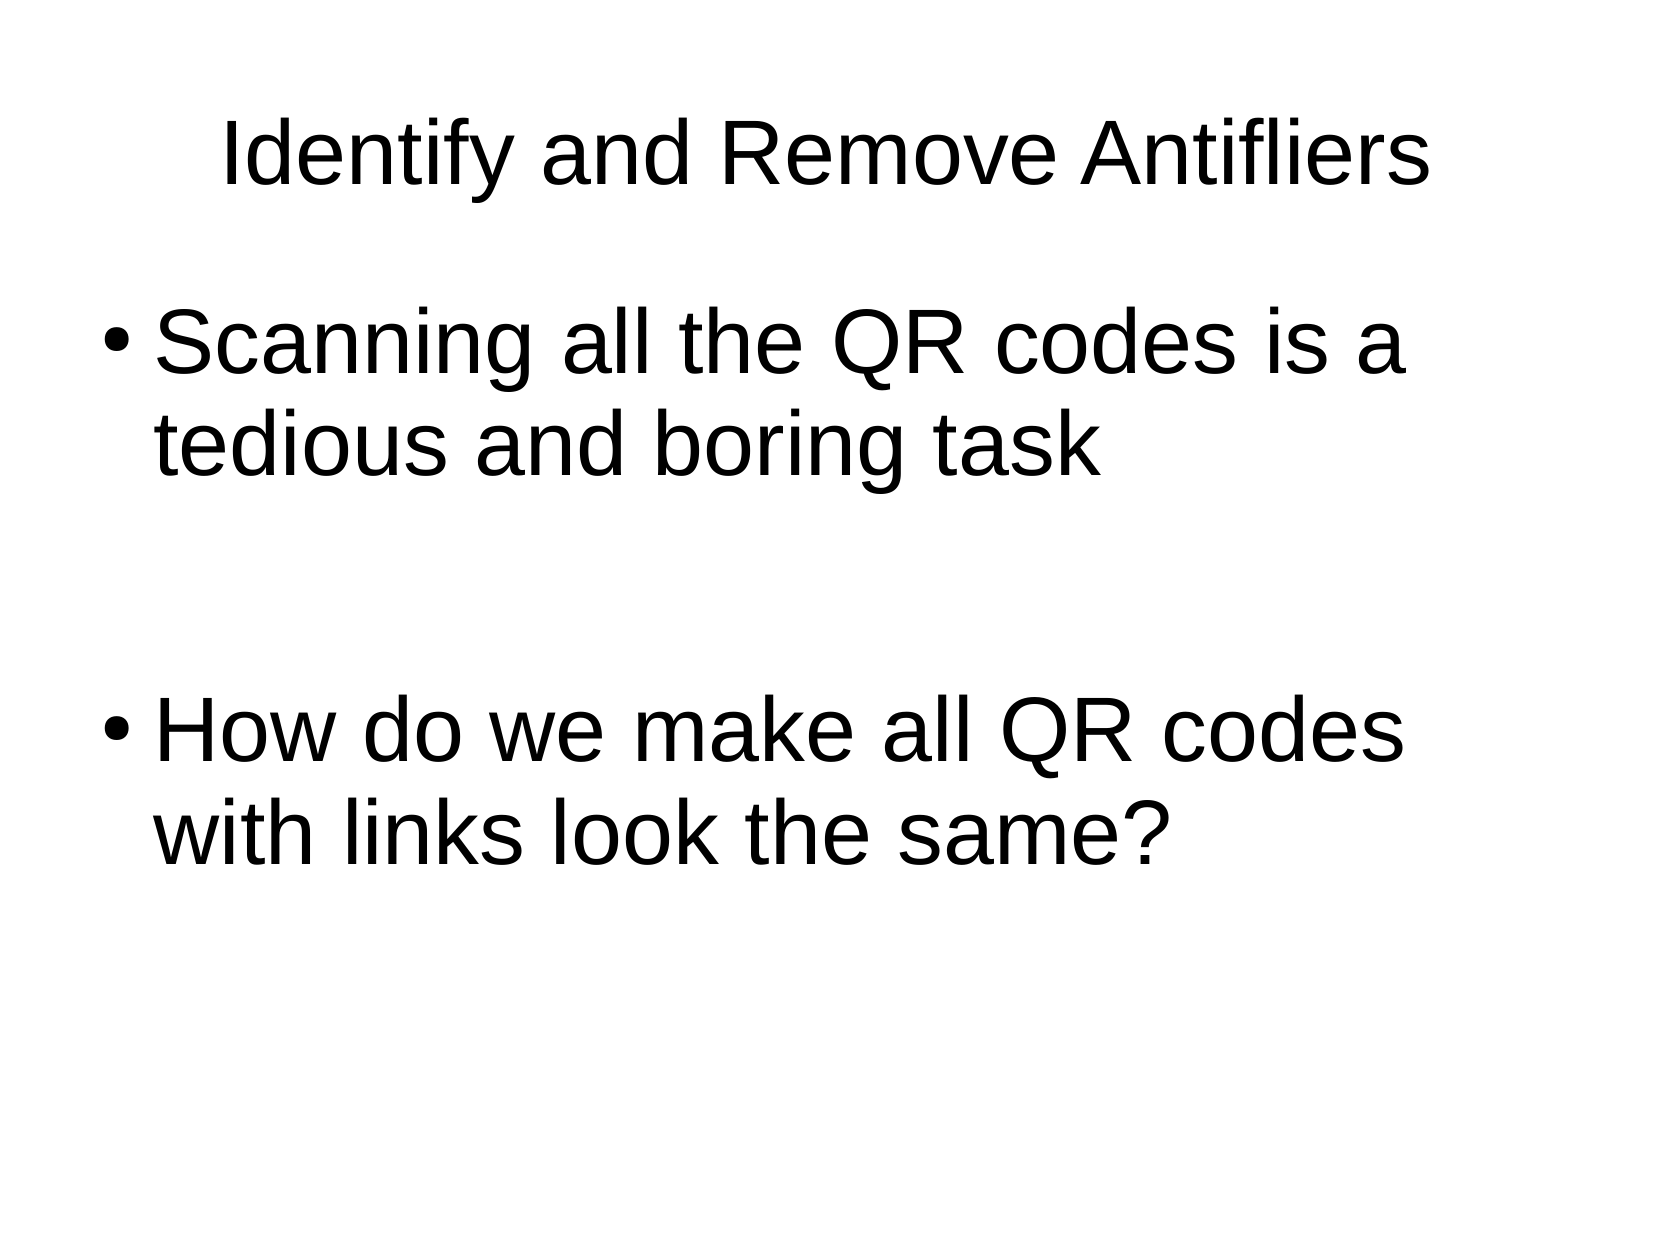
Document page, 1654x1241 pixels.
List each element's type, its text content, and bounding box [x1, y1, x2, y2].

title Identify and Remove Antifliers [82, 49, 1571, 257]
list Scanning all the QR codes is a tedious and boring task How do we make all QR codes with links look the same? [82, 290, 1571, 1010]
